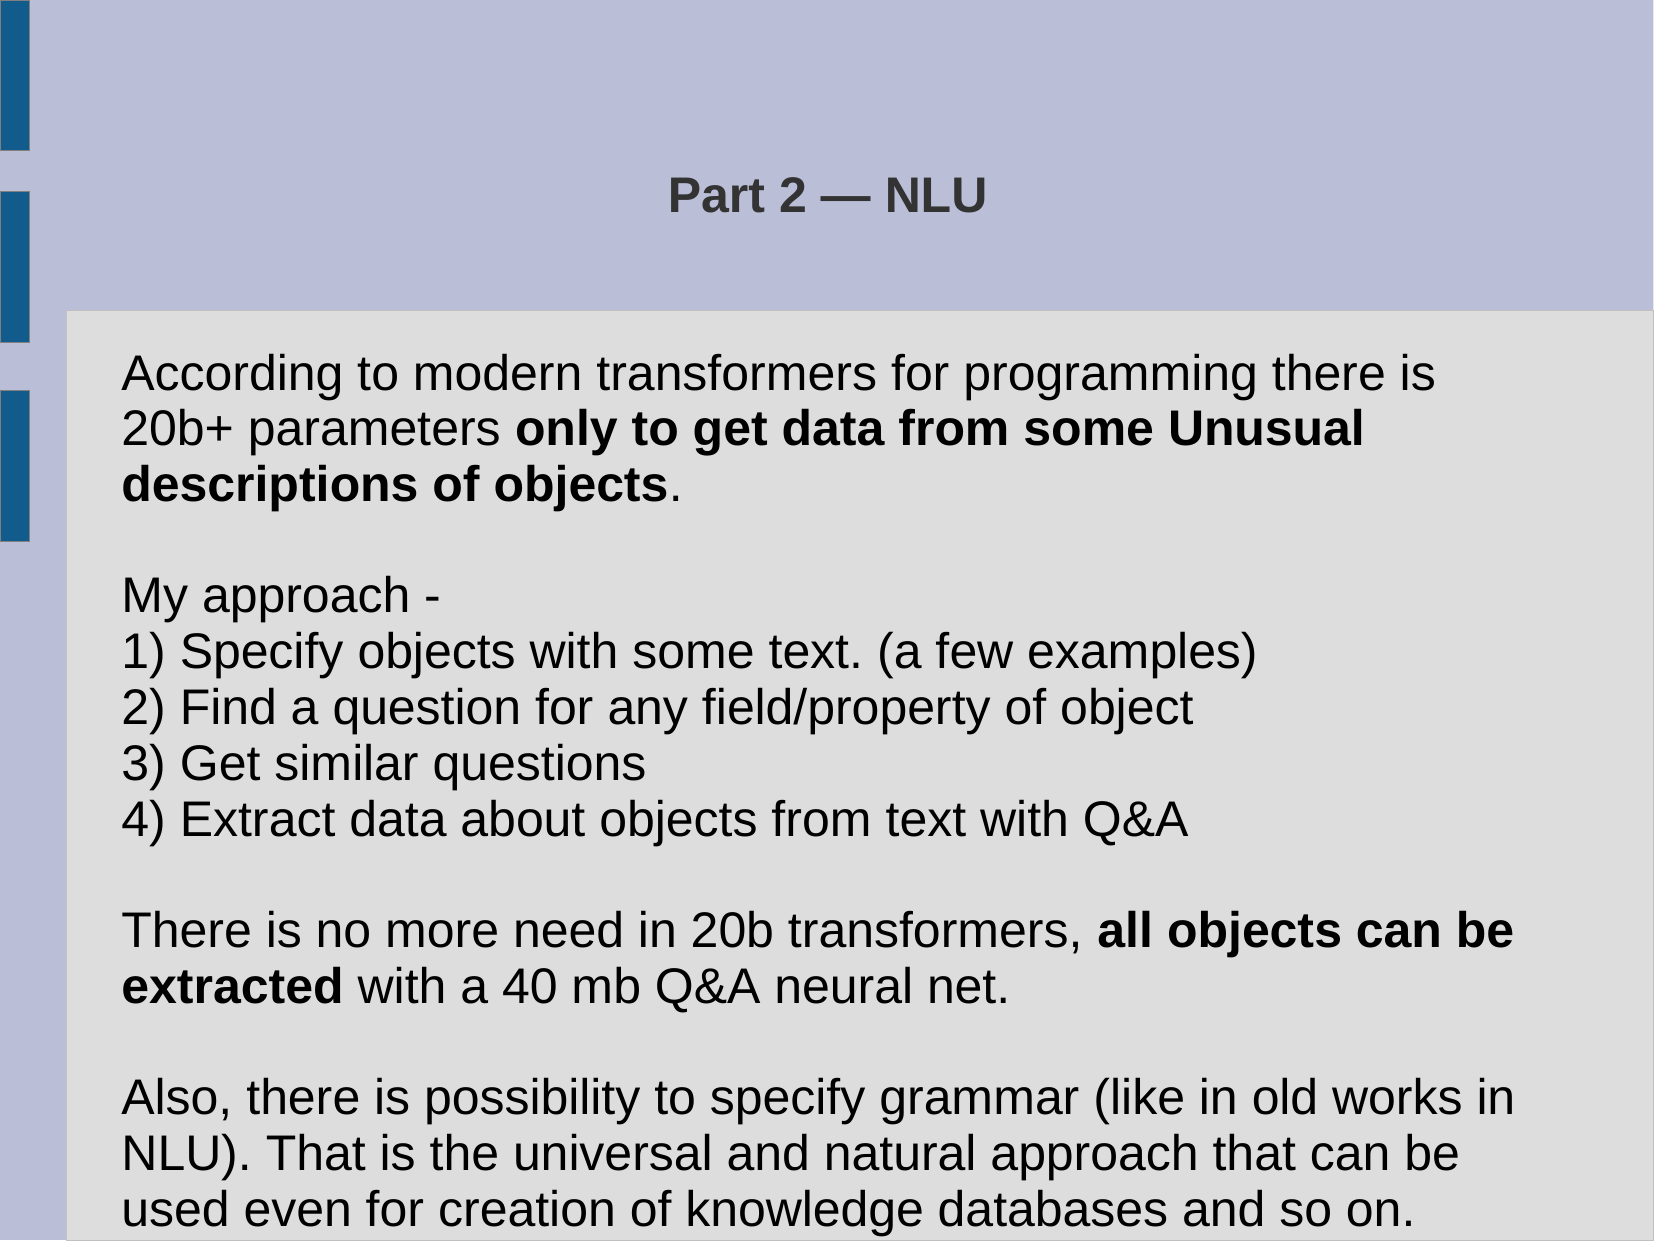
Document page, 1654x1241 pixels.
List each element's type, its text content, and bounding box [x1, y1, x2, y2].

title Part 2 — NLU [121, 91, 1534, 299]
subtitle According to modern transformers for programming there is 20b+ parameters only to get data from some Unusual descriptions of objects. My approach - 1) Specify objects with some text. (a few examples) 2) Find a question for any field/property of object 3) Get similar questions 4) Extract data about objects from text with Q&A There is no more need in 20b transformers, all objects can be extracted with a 40 mb Q&A neural net. Also, there is possibility to specify grammar (like in old works in NLU). That is the universal and natural approach that can be used even for creation of knowledge databases and so on. [121, 344, 1534, 1241]
